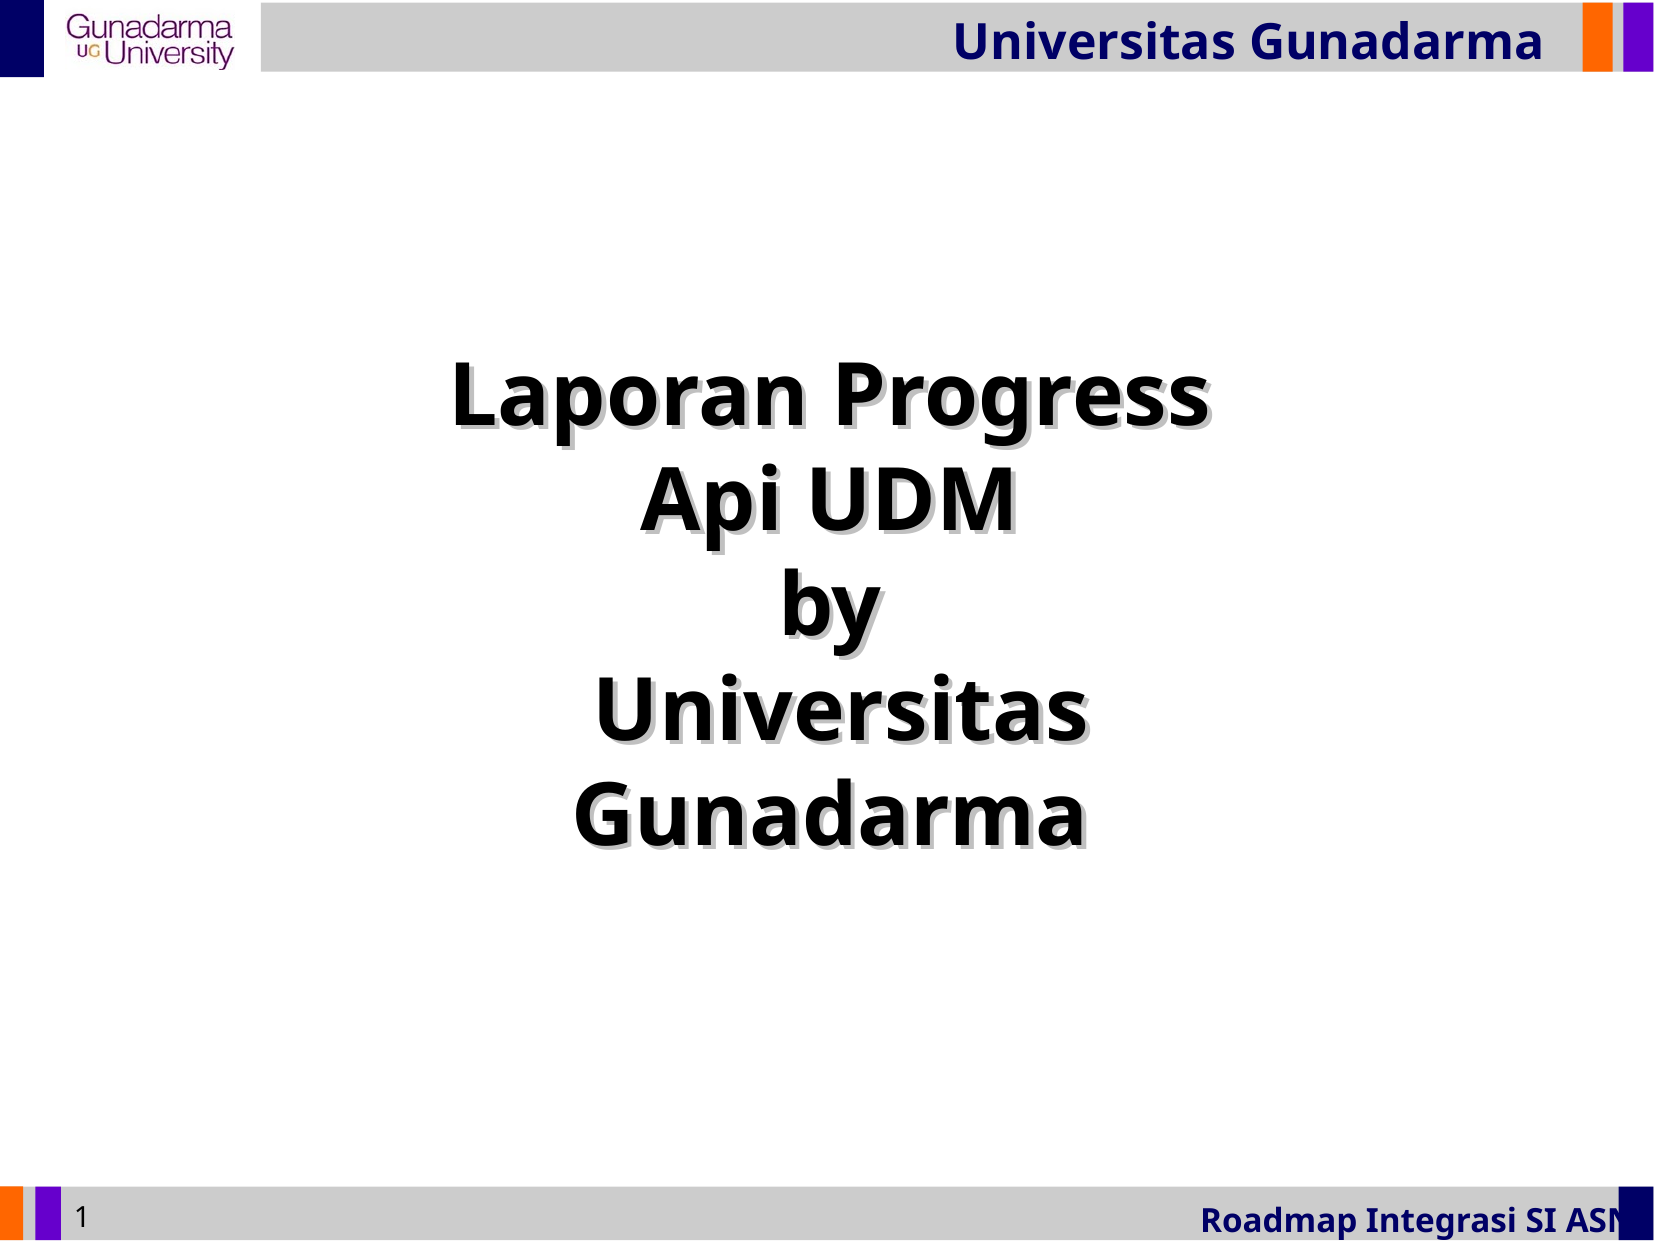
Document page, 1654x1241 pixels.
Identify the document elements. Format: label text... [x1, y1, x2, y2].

title Laporan Progress Api UDM by Universitas Gunadarma [399, 329, 1261, 871]
picture [65, 0, 235, 70]
